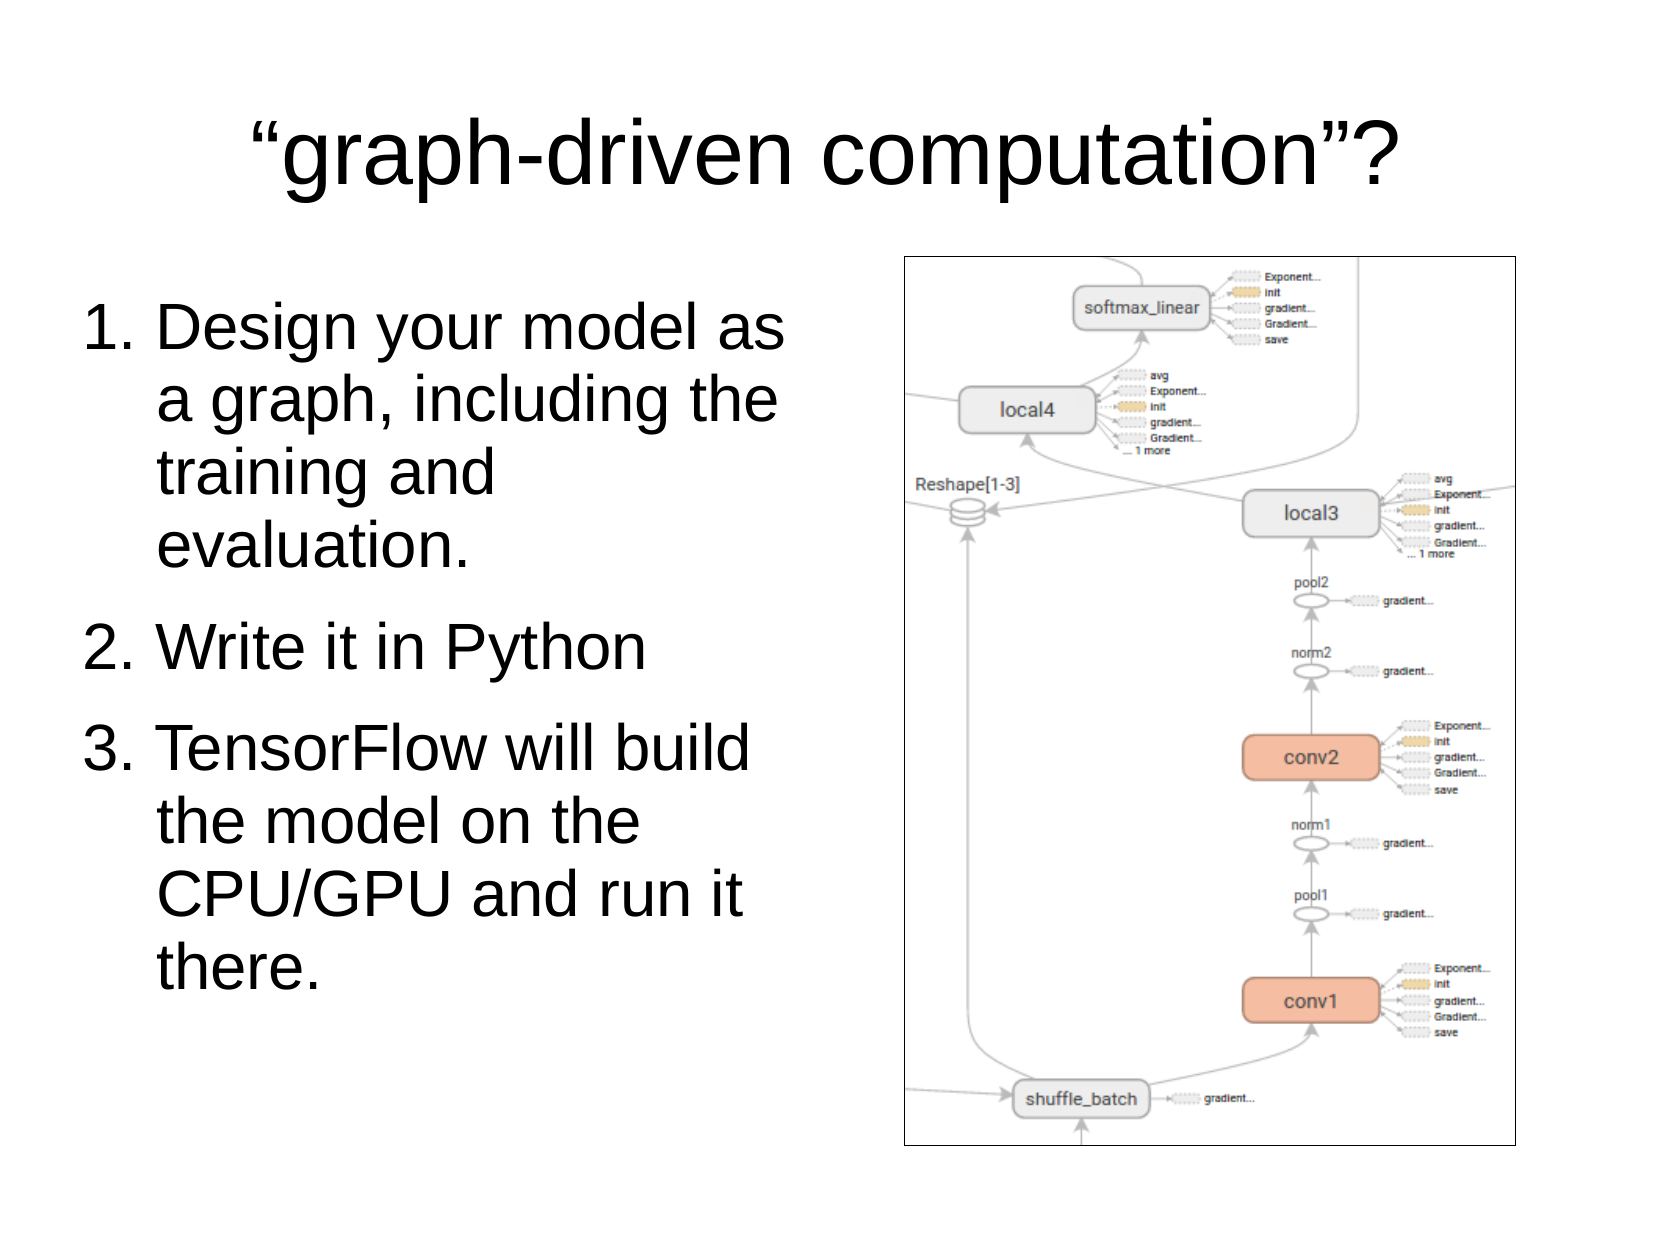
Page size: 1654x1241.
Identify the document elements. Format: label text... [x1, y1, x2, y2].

title “graph-driven computation”? [82, 49, 1571, 257]
list 1. Design your model as a graph, including the training and evaluation. 2. Write it in Python 3. TensorFlow will build the model on the CPU/GPU and run it there. [82, 290, 809, 1010]
picture [904, 256, 1516, 1146]
